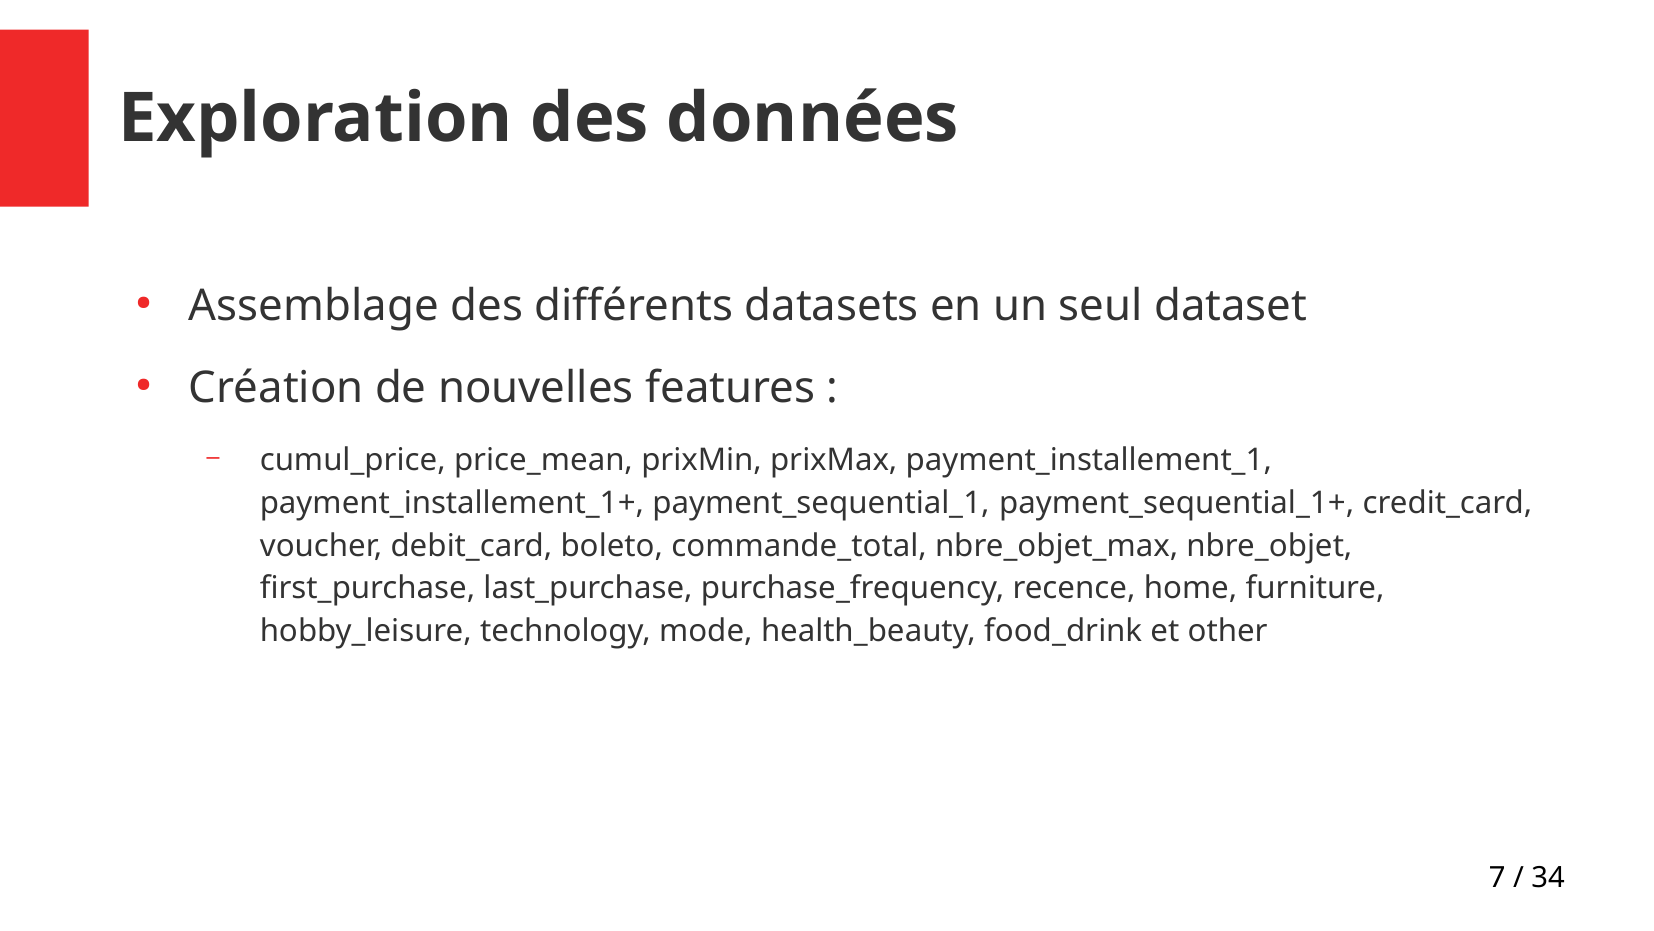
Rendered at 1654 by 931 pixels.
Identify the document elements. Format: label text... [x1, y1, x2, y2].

list Assemblage des différents datasets en un seul dataset Création de nouvelles features : cumul_price, price_mean, prixMin, prixMax, payment_installement_1, payment_installement_1+, payment_sequential_1, payment_sequential_1+, credit_card, voucher, debit_card, boleto, commande_total, nbre_objet_max, nbre_objet, first_purchase, last_purchase, purchase_frequency, recence, home, furniture, hobby_leisure, technology, mode, health_beauty, food_drink et other [118, 192, 1536, 827]
title Exploration des données [118, 37, 1571, 193]
